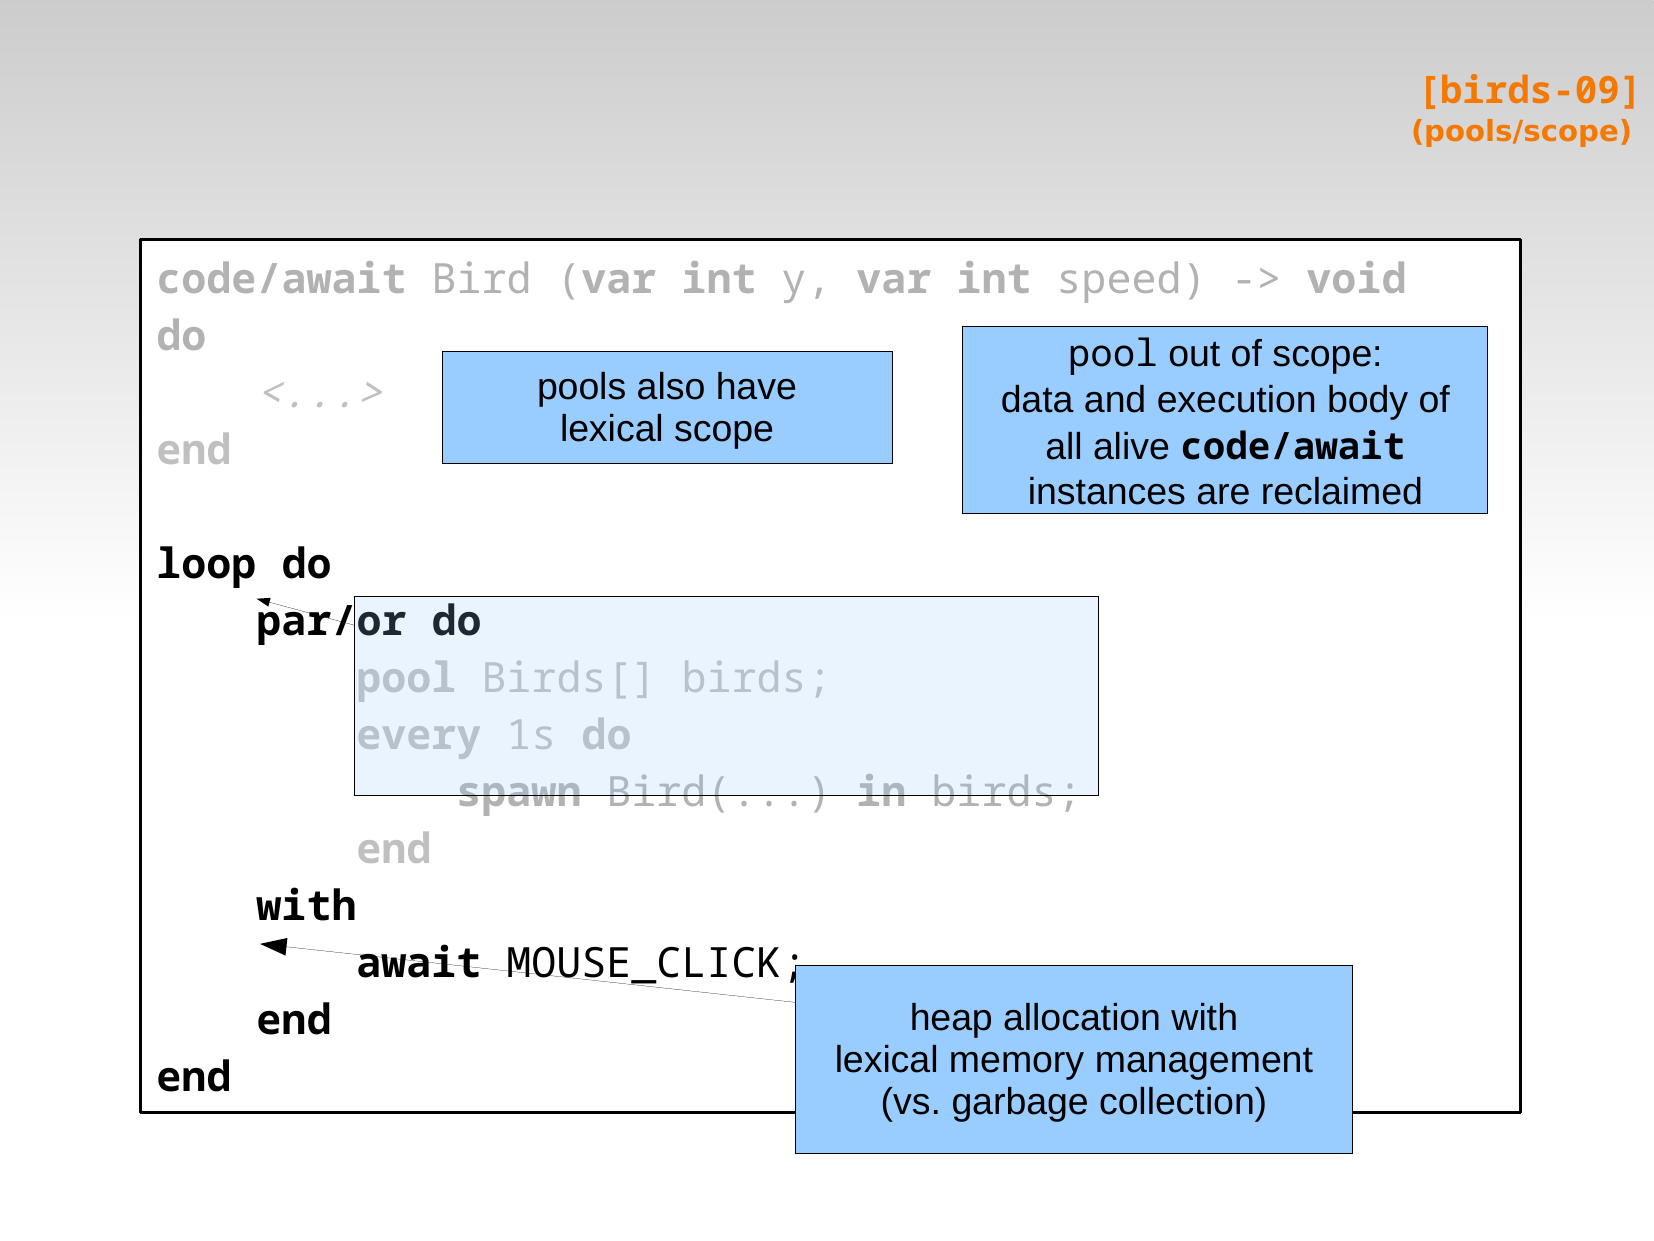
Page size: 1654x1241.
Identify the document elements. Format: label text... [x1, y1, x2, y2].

text_box pool out of scope: data and execution body of all alive code/await instances are reclaimed [962, 326, 1488, 514]
text_box heap allocation with lexical memory management (vs. garbage collection) [795, 965, 1353, 1154]
title [birds-09] (pools/scope) [154, 2, 1643, 210]
text_box pools also have lexical scope [442, 351, 893, 464]
text_box [354, 596, 1099, 796]
text_box code/await Bird (var int y, var int speed) -> void do <...> end loop do par/or do pool Birds[] birds; every 1s do spawn Bird(...) in birds; end with await MOUSE_CLICK; end end [140, 239, 1521, 1003]
